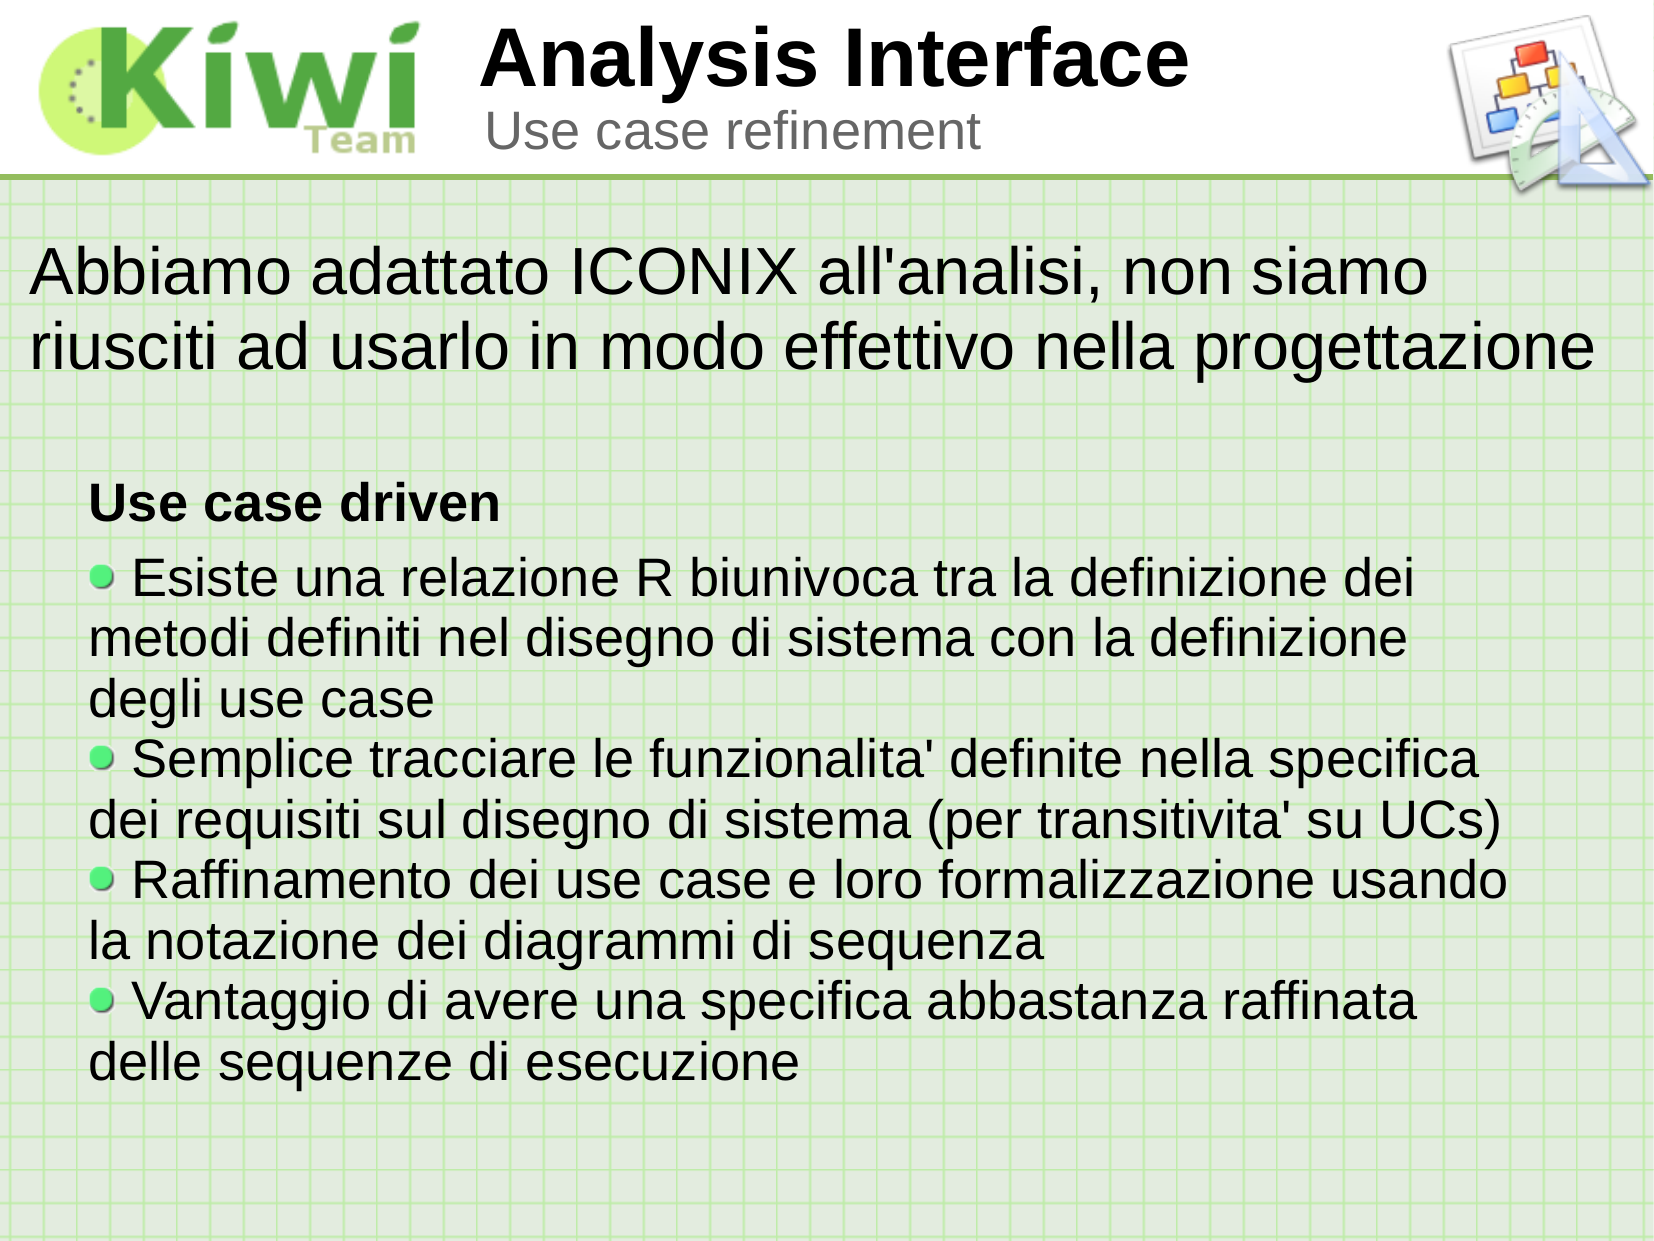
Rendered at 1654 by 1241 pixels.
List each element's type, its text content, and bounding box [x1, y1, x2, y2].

title Use case refinement [484, 88, 1312, 173]
text_box Abbiamo adattato ICONIX all'analisi, non siamo riusciti ad usarlo in modo effettivo nella progettazione [29, 234, 1630, 384]
text_box [0, 0, 1446, 174]
picture [0, 0, 1654, 1241]
text_box Use case driven Esiste una relazione R biunivoca tra la definizione dei metodi definiti nel disegno di sistema con la definizione degli use case Semplice tracciare le funzionalita' definite nella specifica dei requisiti sul disegno di sistema (per transitivita' su UCs) Raffinamento dei use case e loro formalizzazione usando la notazione dei diagrammi di sequenza Vantaggio di avere una specifica abbastanza raffinata delle sequenze di esecuzione [88, 472, 1536, 1092]
title Analysis Interface [478, 8, 1211, 107]
picture [29, 7, 438, 166]
